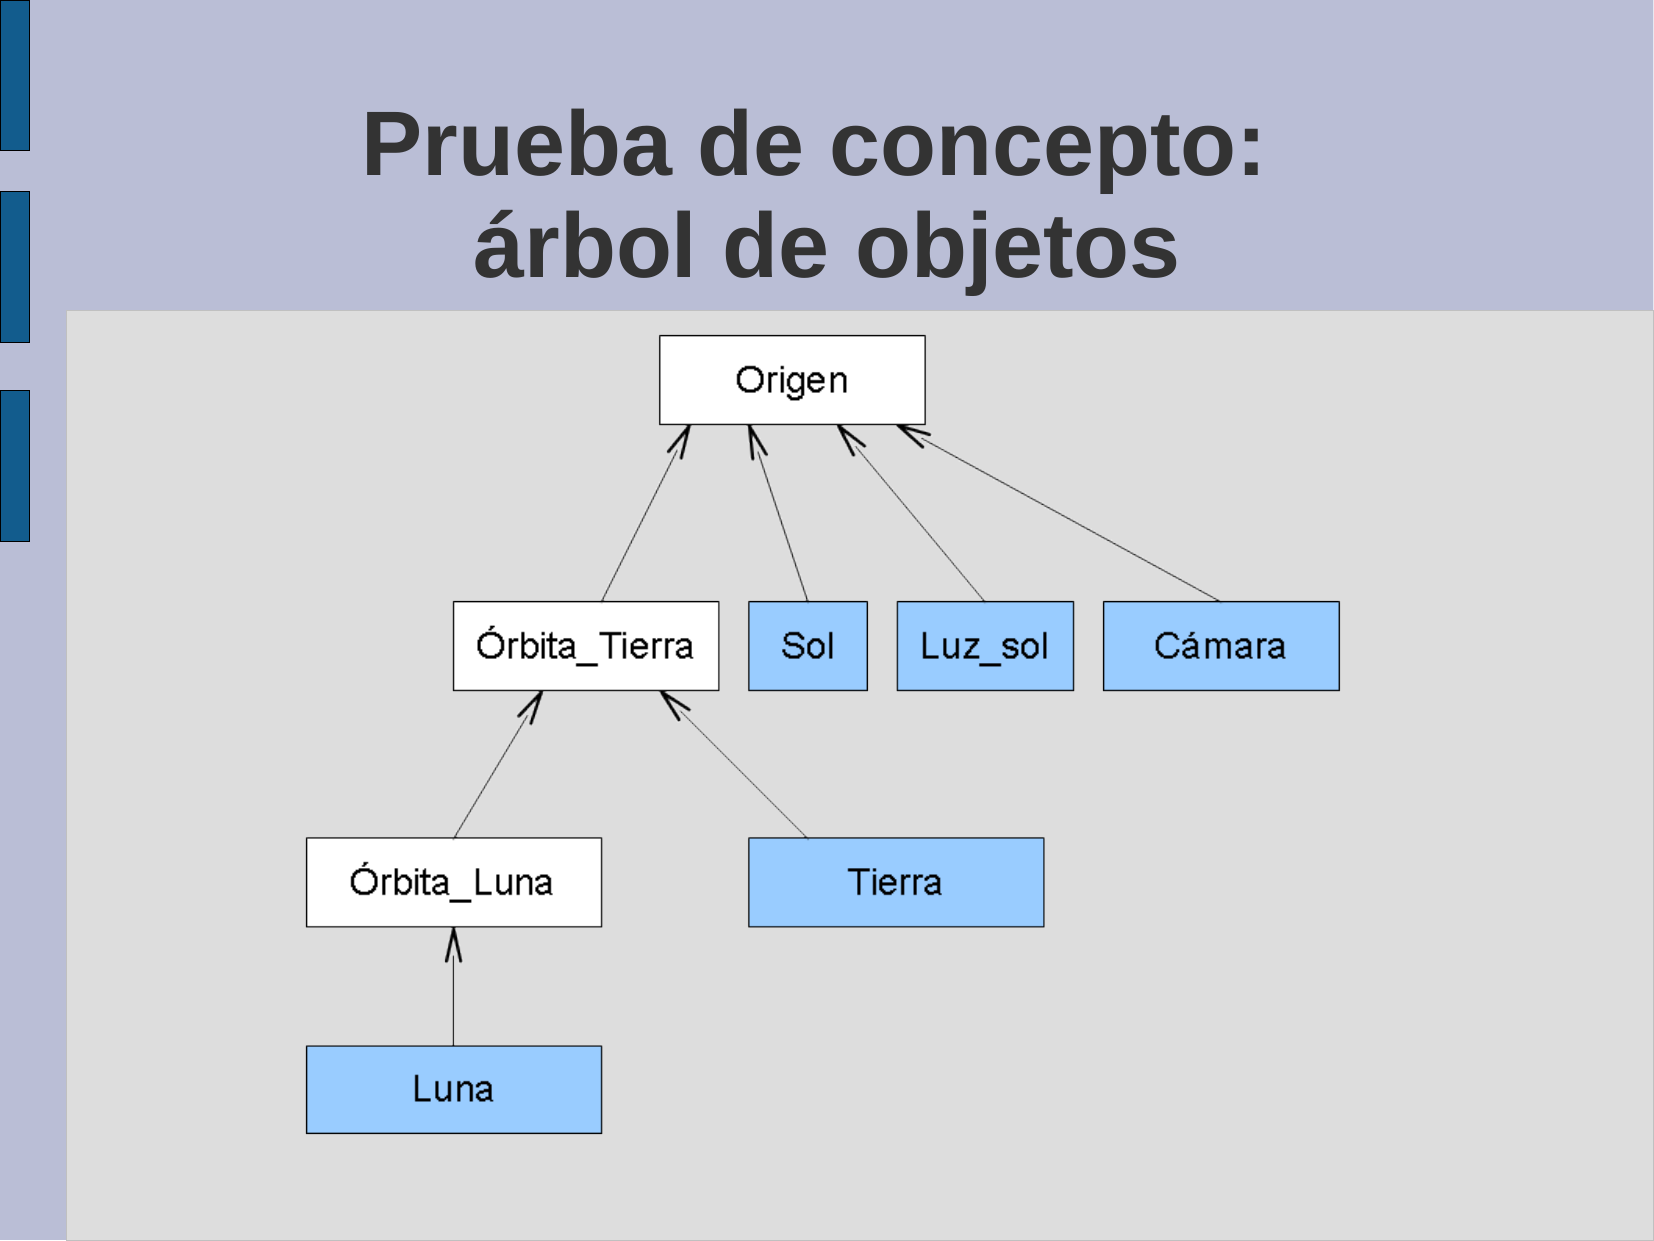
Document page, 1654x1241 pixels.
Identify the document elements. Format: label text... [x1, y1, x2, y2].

picture [295, 324, 1353, 1144]
title Prueba de concepto: árbol de objetos [121, 91, 1534, 299]
